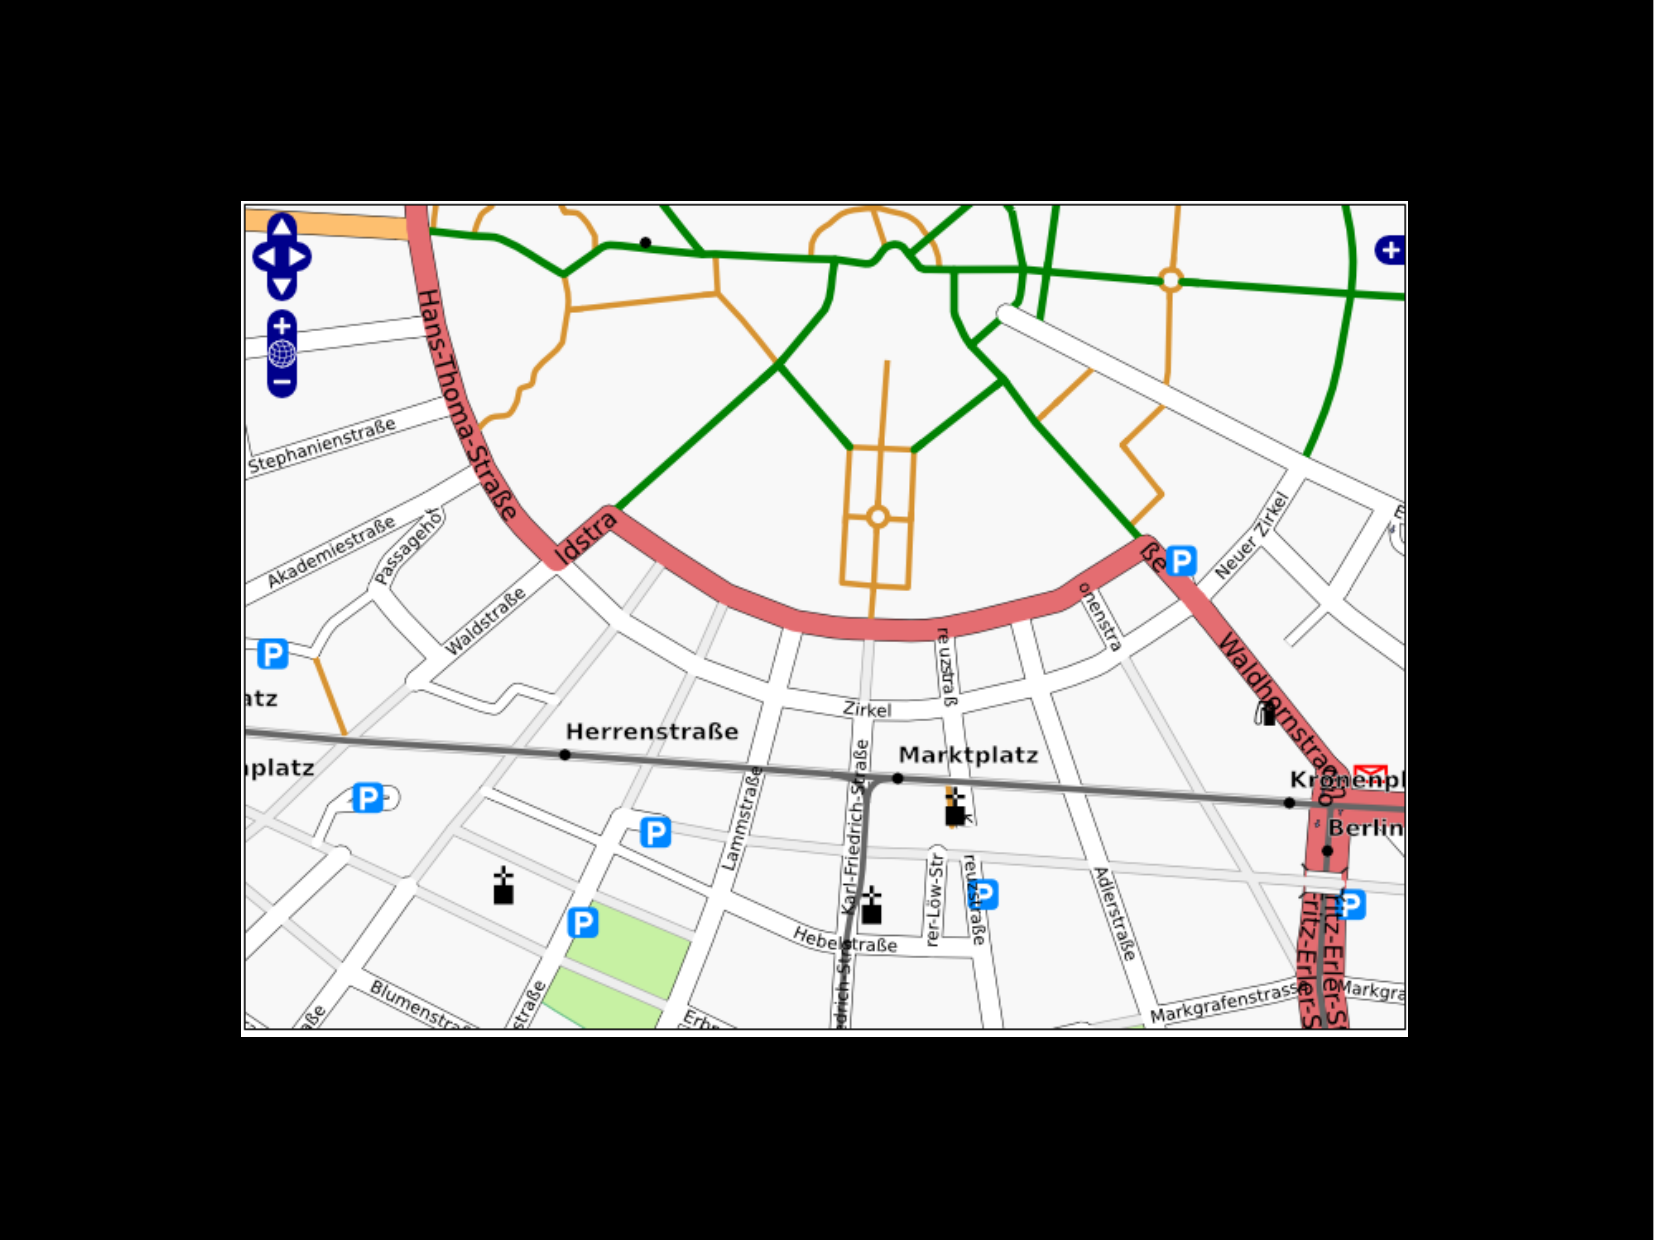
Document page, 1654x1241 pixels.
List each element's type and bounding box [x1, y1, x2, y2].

picture [241, 201, 1408, 1038]
